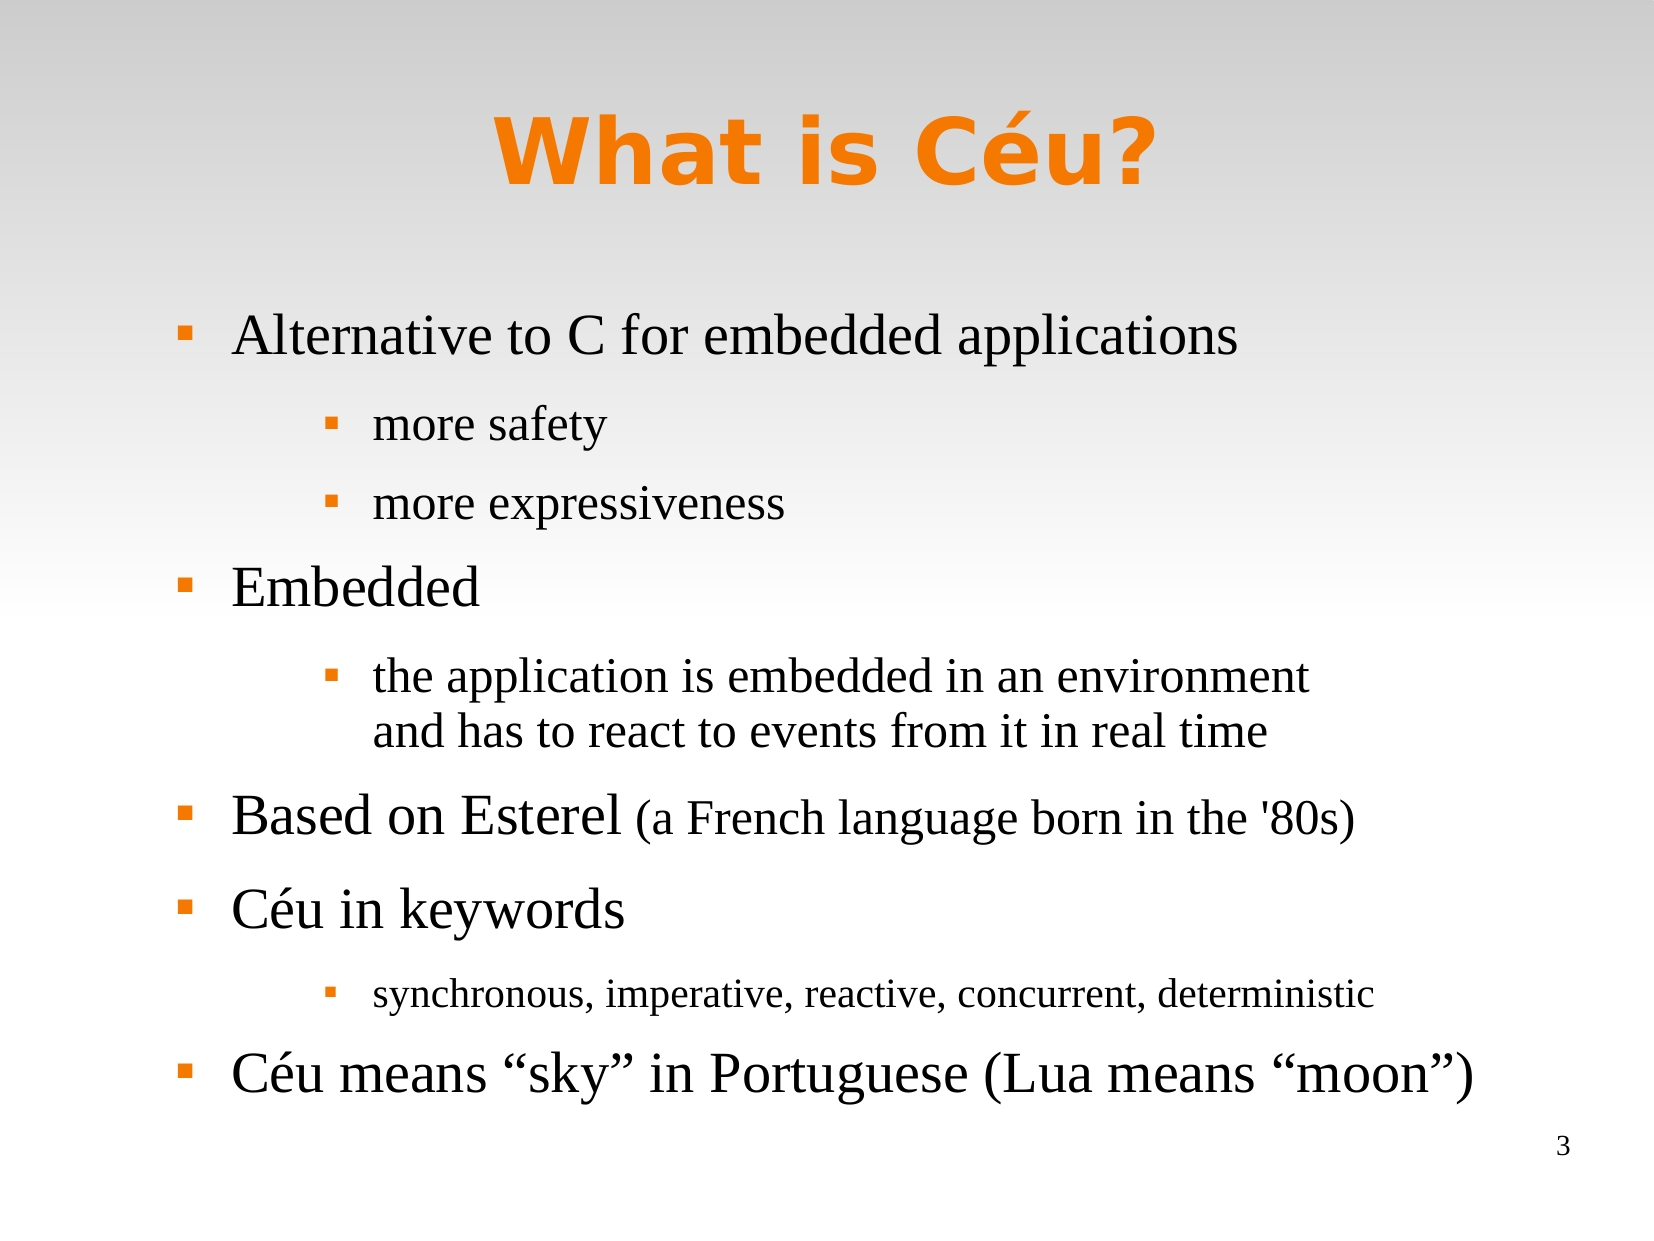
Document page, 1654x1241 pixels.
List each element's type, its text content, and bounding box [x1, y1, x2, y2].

title What is Céu? [82, 49, 1571, 257]
list Alternative to C for embedded applications more safety more expressiveness Embedded the application is embedded in an environment and has to react to events from it in real time Based on Esterel (a French language born in the '80s) Céu in keywords synchronous, imperative, reactive, concurrent, deterministic Céu means “sky” in Portuguese (Lua means “moon”) [89, 302, 1492, 1160]
